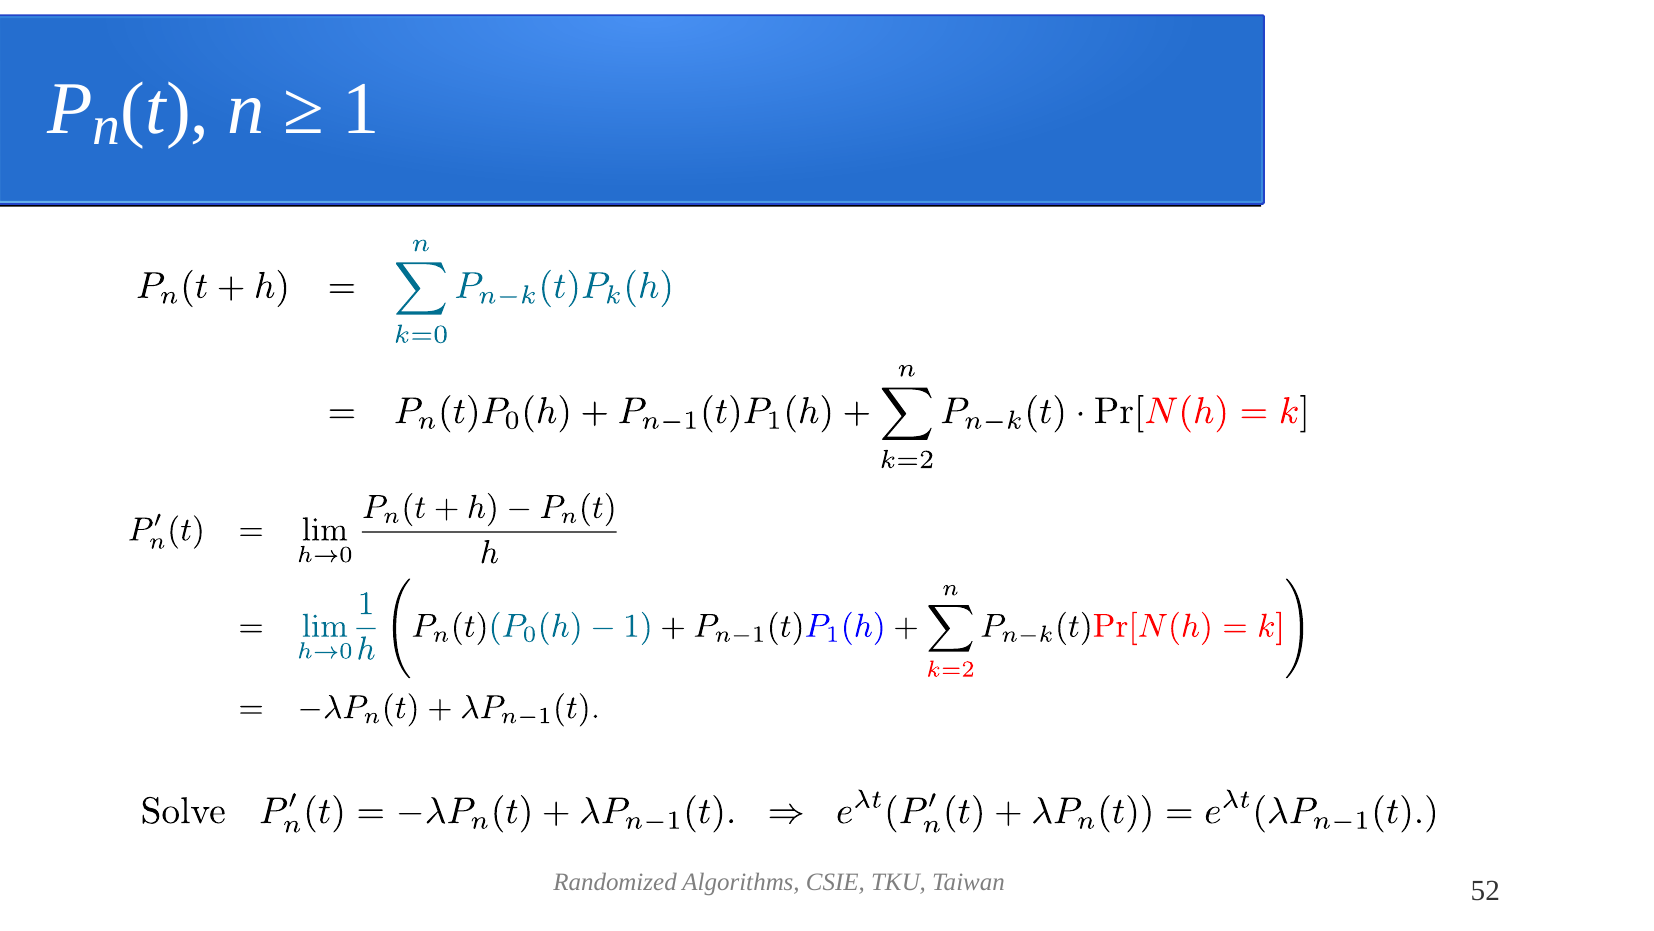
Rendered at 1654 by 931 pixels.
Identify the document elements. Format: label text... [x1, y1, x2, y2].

picture [126, 491, 1305, 728]
title Pn(t), n ≥ 1 [47, 35, 1199, 189]
picture [139, 788, 1437, 834]
picture [134, 238, 1307, 470]
